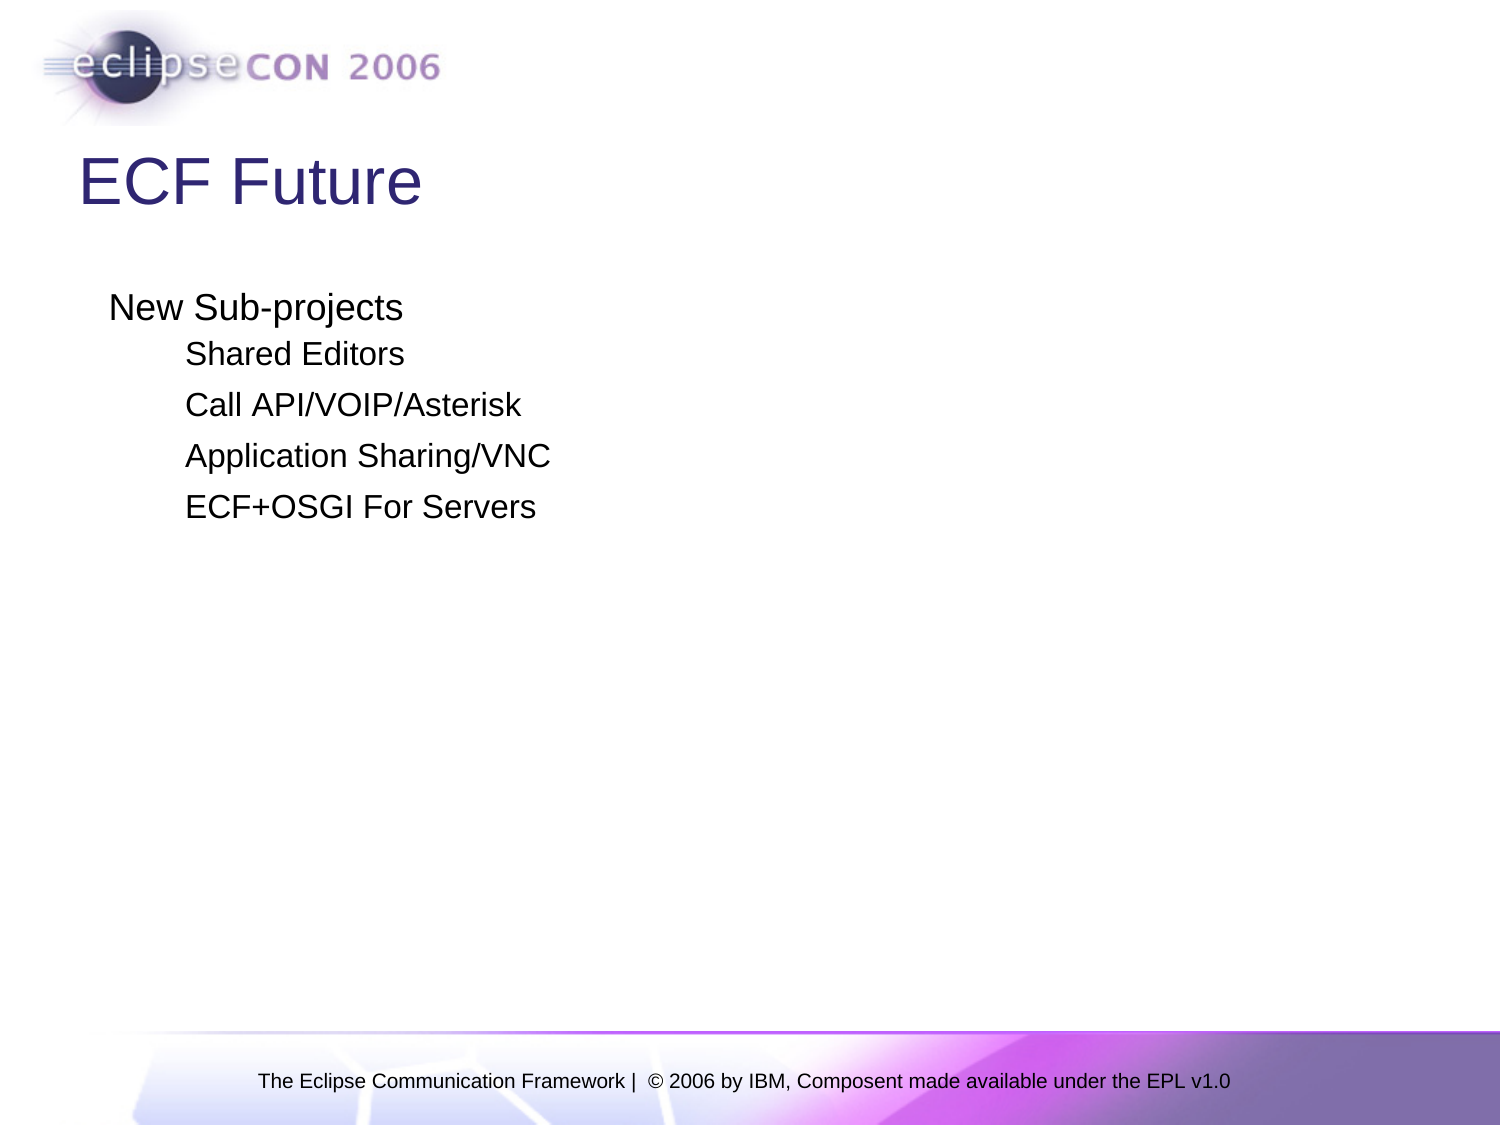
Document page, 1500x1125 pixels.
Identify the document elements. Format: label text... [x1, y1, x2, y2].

picture [0, 1031, 1500, 1125]
list New Sub-projects Shared Editors Call API/VOIP/Asterisk Application Sharing/VNC ECF+OSGI For Servers [108, 291, 1378, 932]
picture [31, 10, 1040, 126]
title ECF Future [78, 148, 1432, 224]
